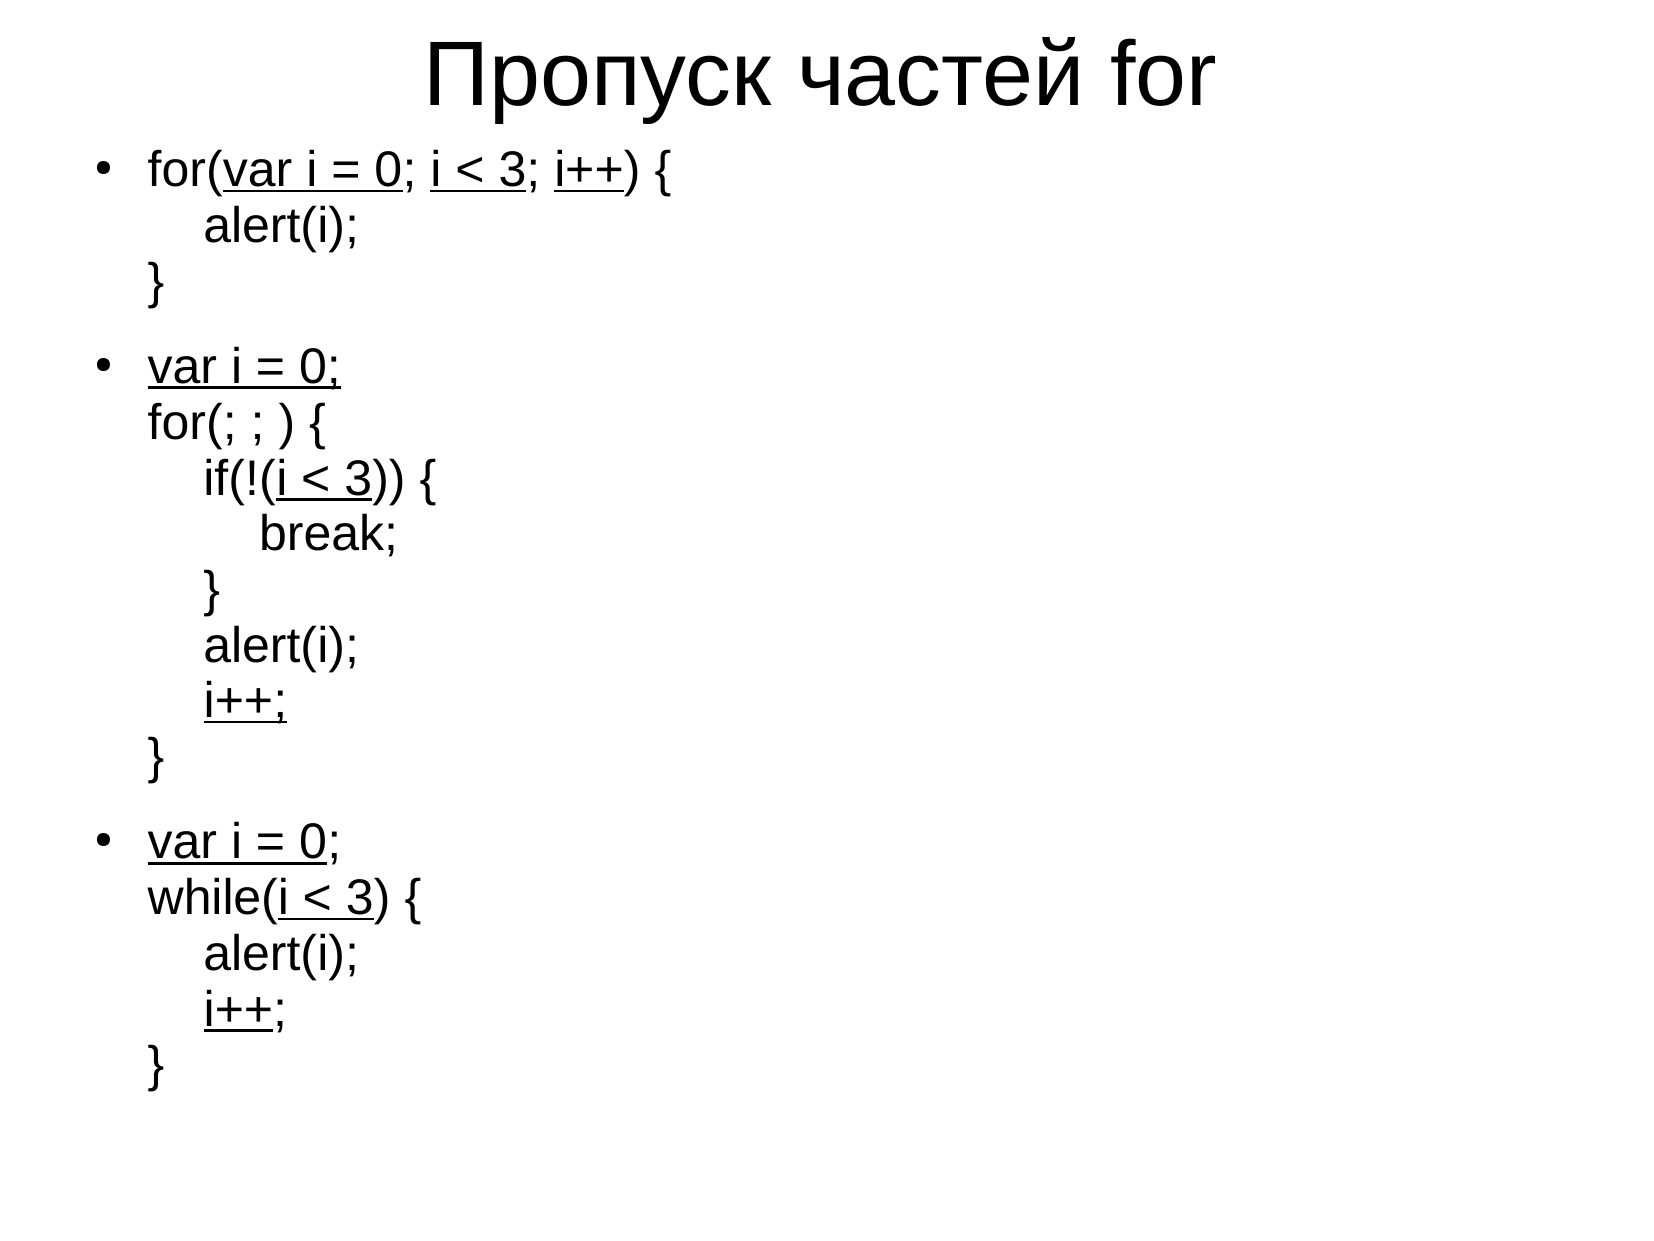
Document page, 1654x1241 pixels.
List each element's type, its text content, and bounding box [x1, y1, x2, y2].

list for(var i = 0; i < 3; i++) { alert(i); } var i = 0; for(; ; ) { if(!(i < 3)) { break; } alert(i); i++; } var i = 0; while(i < 3) { alert(i); i++; } [76, 141, 1565, 1093]
title Пропуск частей for [76, 0, 1565, 141]
